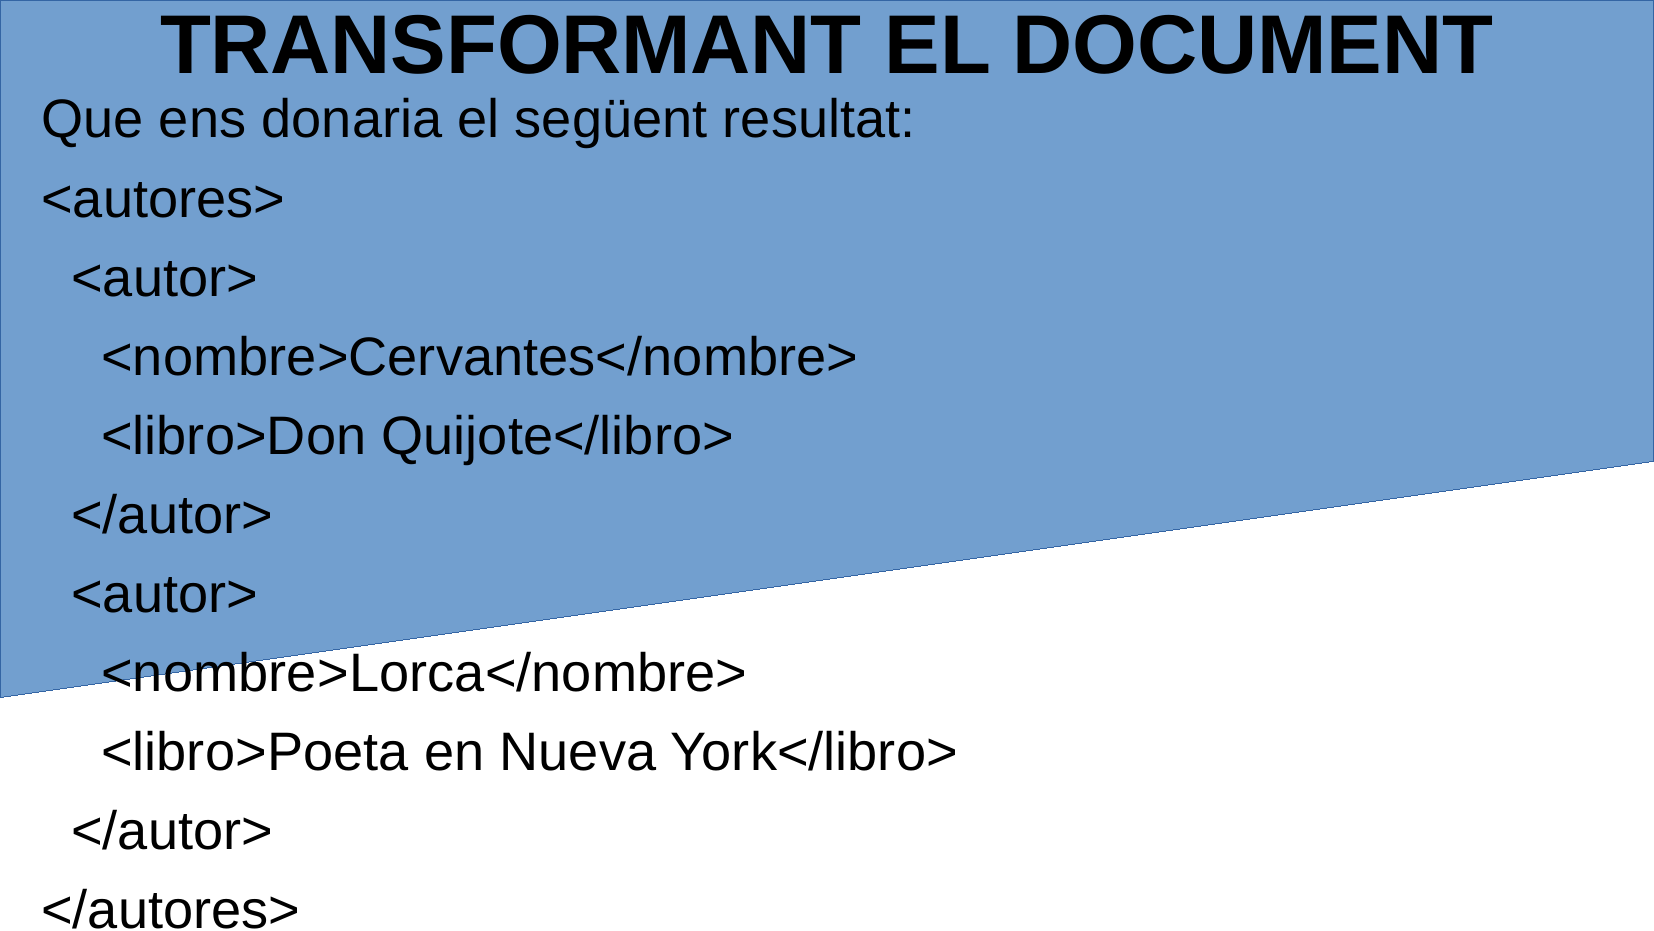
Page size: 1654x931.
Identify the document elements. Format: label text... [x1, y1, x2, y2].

title TRANSFORMANT EL DOCUMENT [29, 0, 1625, 88]
list Que ens donaria el següent resultat: <autores> <autor> <nombre>Cervantes</nombre> <libro>Don Quijote</libro> </autor> <autor> <nombre>Lorca</nombre> <libro>Poeta en Nueva York</libro> </autor> </autores> [0, 88, 1654, 931]
